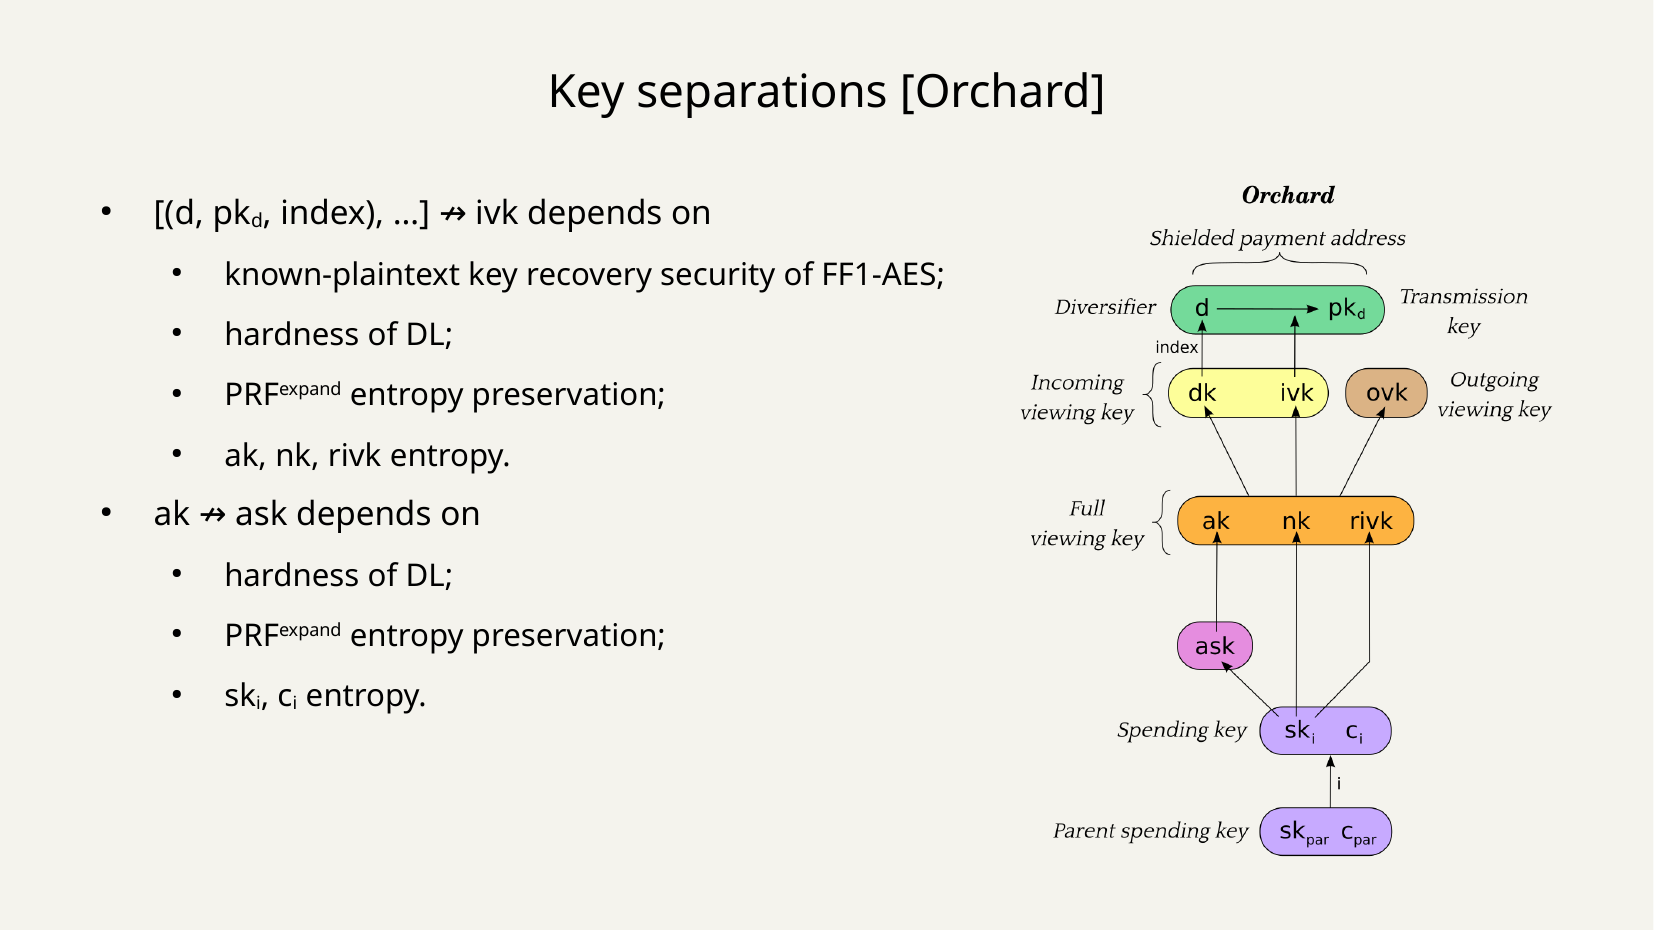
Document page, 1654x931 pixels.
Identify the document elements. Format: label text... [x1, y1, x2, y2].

list [(d, pkd, index), …] ↛ ivk depends on known-plaintext key recovery security of FF1-AES; hardness of DL; PRFexpand entropy preservation; ak, nk, rivk entropy. ak ↛ ask depends on hardness of DL; PRFexpand entropy preservation; ski, ci entropy. [82, 188, 969, 854]
picture [1009, 177, 1560, 866]
title Key separations [Orchard] [82, 57, 1571, 121]
